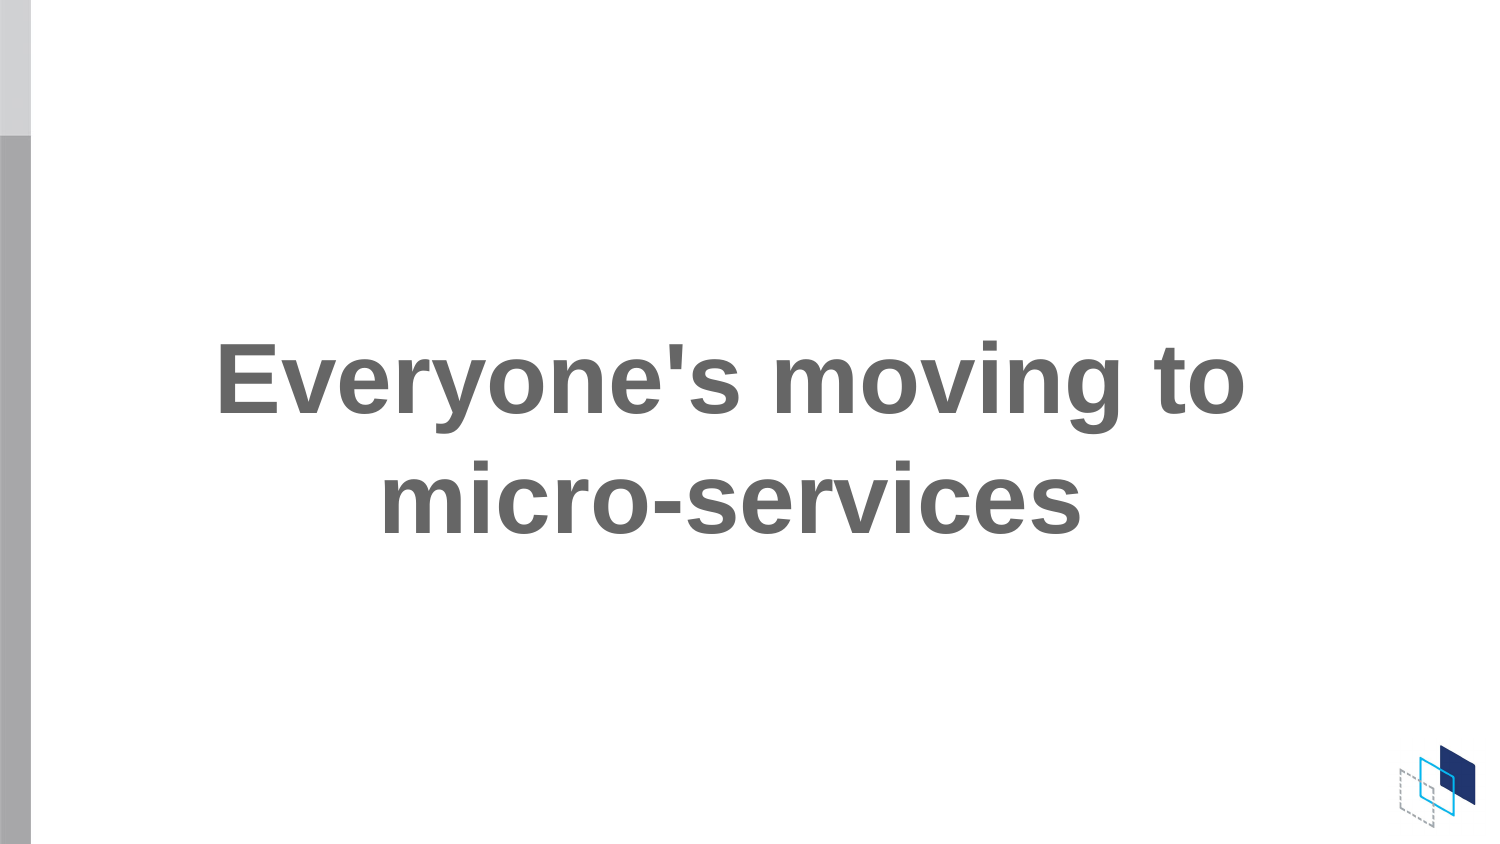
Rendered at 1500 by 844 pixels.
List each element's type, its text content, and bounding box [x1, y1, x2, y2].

picture [0, 0, 37, 844]
list Everyone's moving to micro-services [75, 127, 1389, 739]
picture [1388, 738, 1486, 836]
